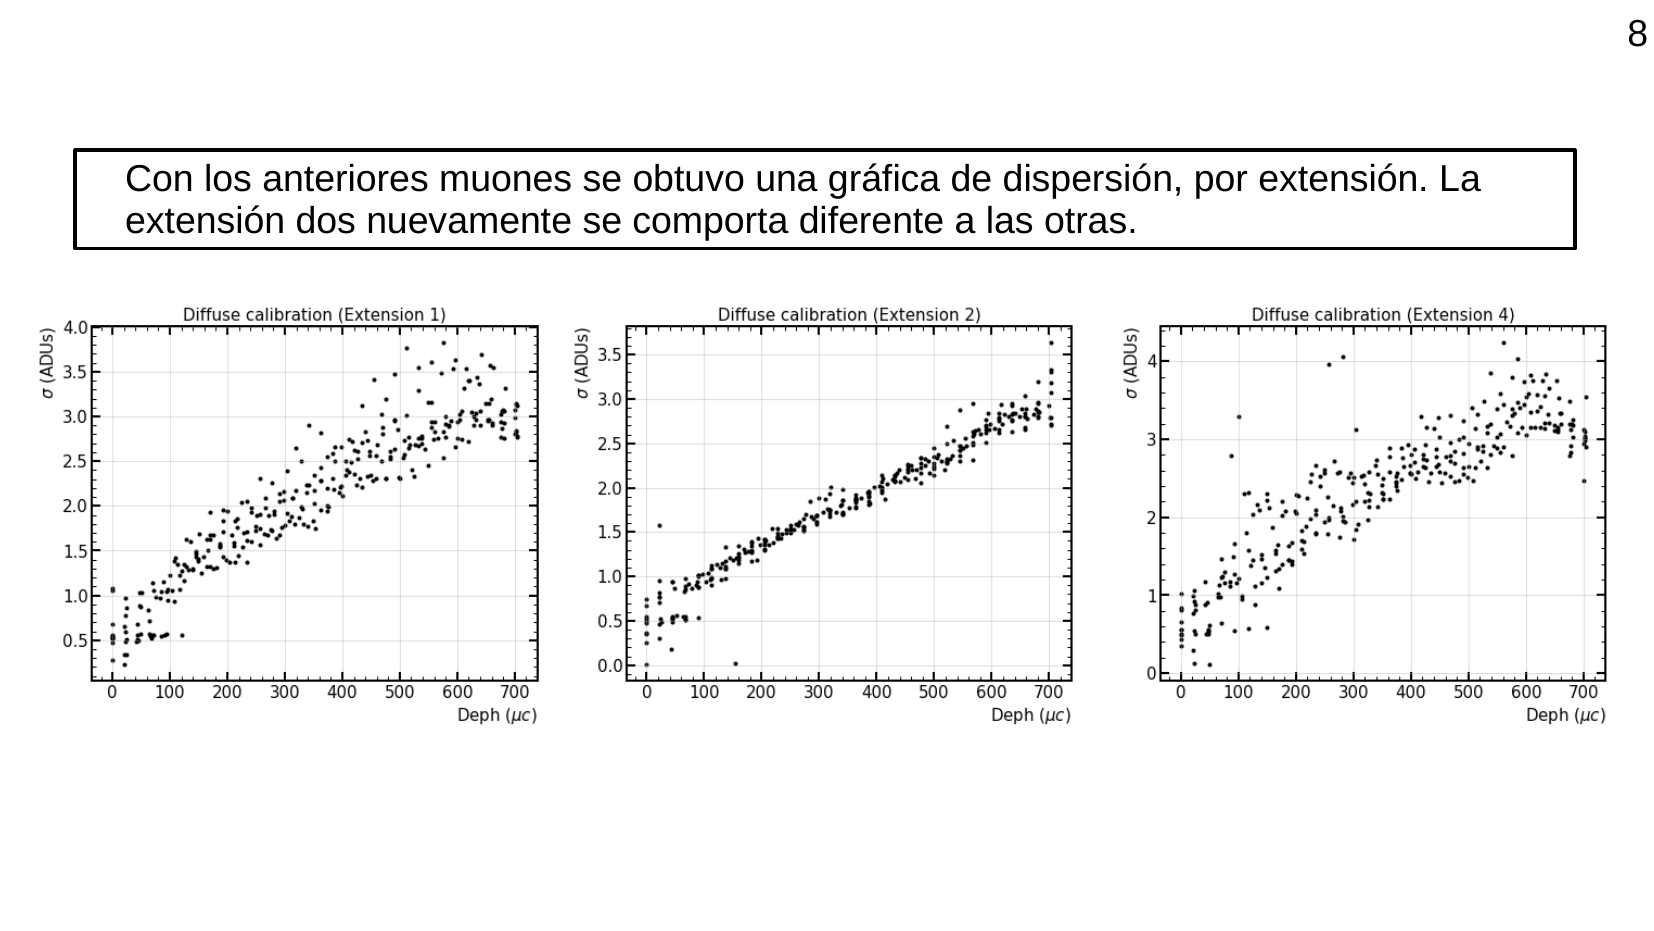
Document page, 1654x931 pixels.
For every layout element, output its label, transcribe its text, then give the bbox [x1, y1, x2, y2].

text_box <number> [1612, 4, 1654, 76]
text_box Con los anteriores muones se obtuvo una gráfica de dispersión, por extensión. La extensión dos nuevamente se comporta diferente a las otras. [75, 150, 1576, 249]
picture [31, 299, 1613, 734]
